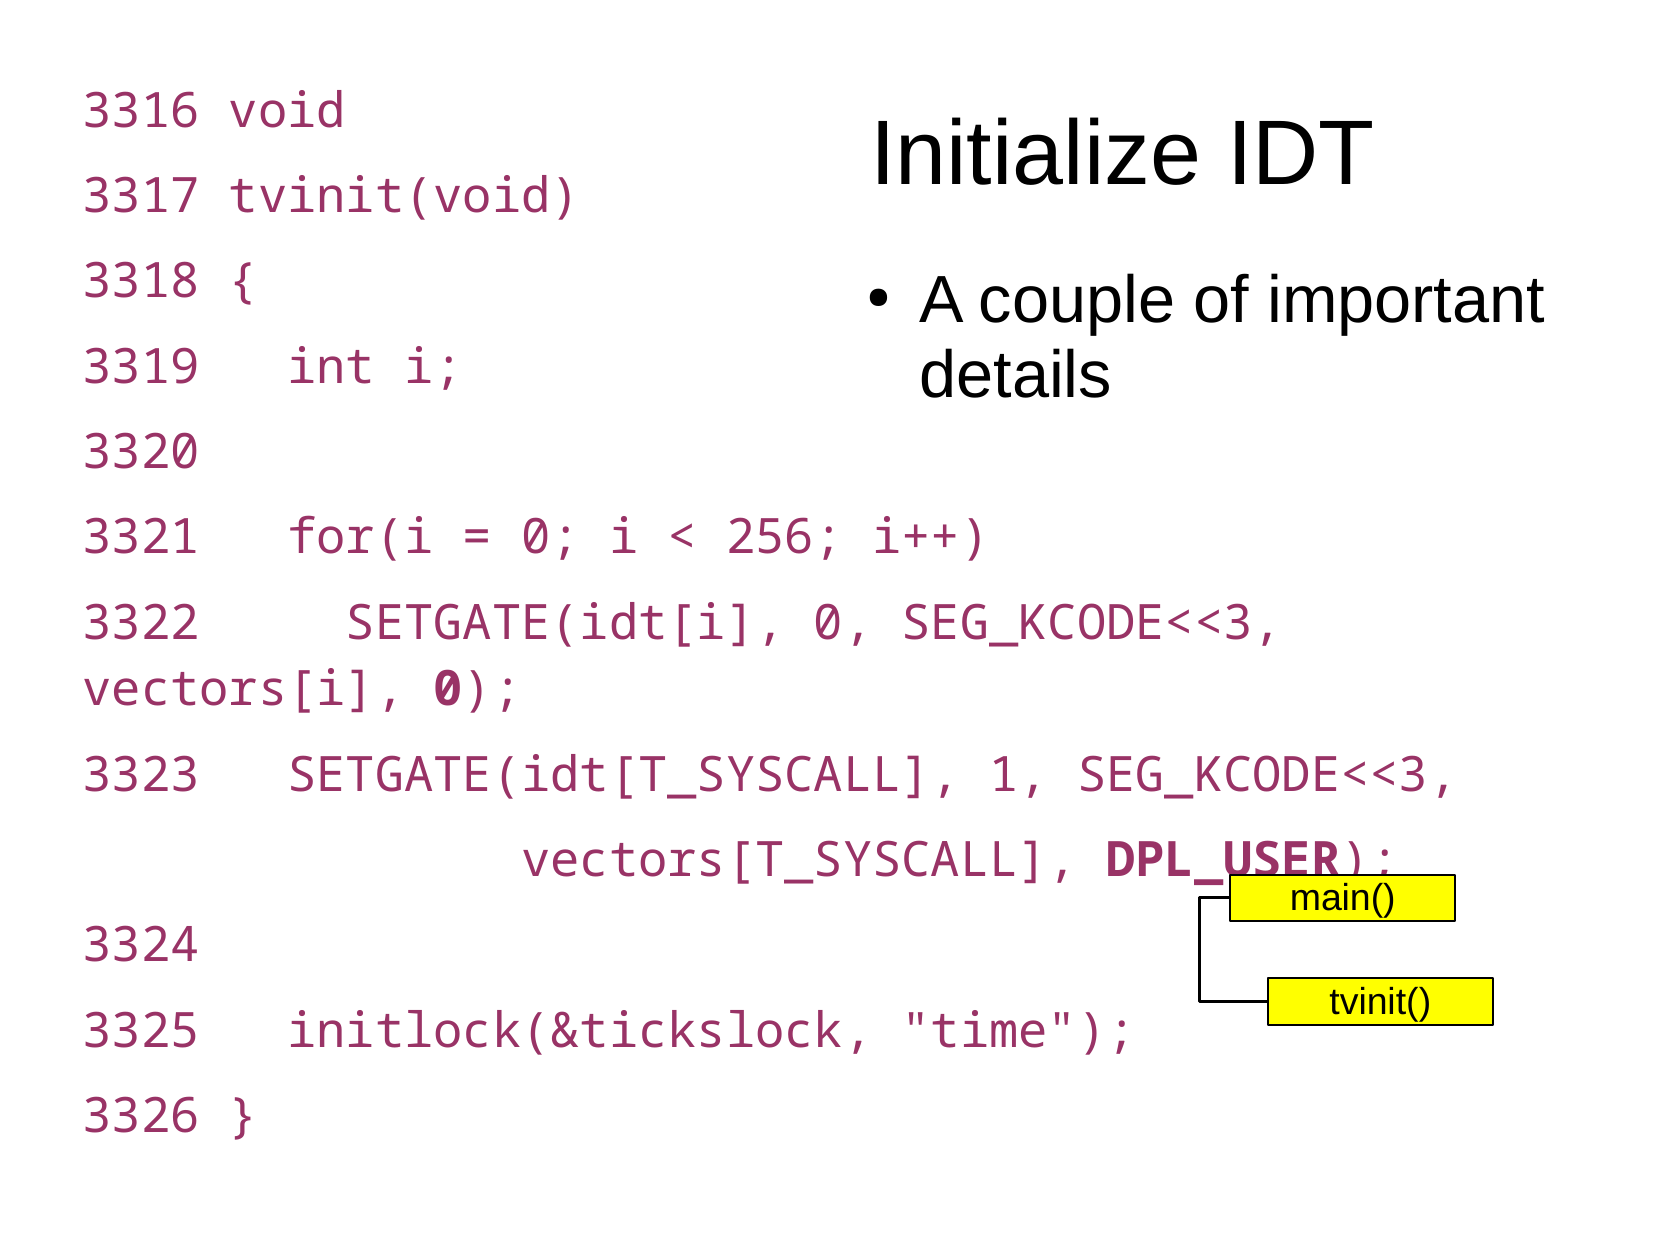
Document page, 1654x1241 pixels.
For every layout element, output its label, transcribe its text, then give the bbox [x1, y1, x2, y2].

title Initialize IDT [675, 49, 1571, 257]
text_box tvinit() [1267, 978, 1493, 1025]
text_box main() [1230, 874, 1456, 921]
list 3316 void 3317 tvinit(void) 3318 { 3319 int i; 3320 3321 for(i = 0; i < 256; i++) 3322 SETGATE(idt[i], 0, SEG_KCODE<<3, vectors[i], 0); 3323 SETGATE(idt[T_SYSCALL], 1, SEG_KCODE<<3, vectors[T_SYSCALL], DPL_USER); 3324 3325 initlock(&tickslock, "time"); 3326 } [82, 75, 1571, 1163]
list A couple of important details [848, 262, 1576, 682]
